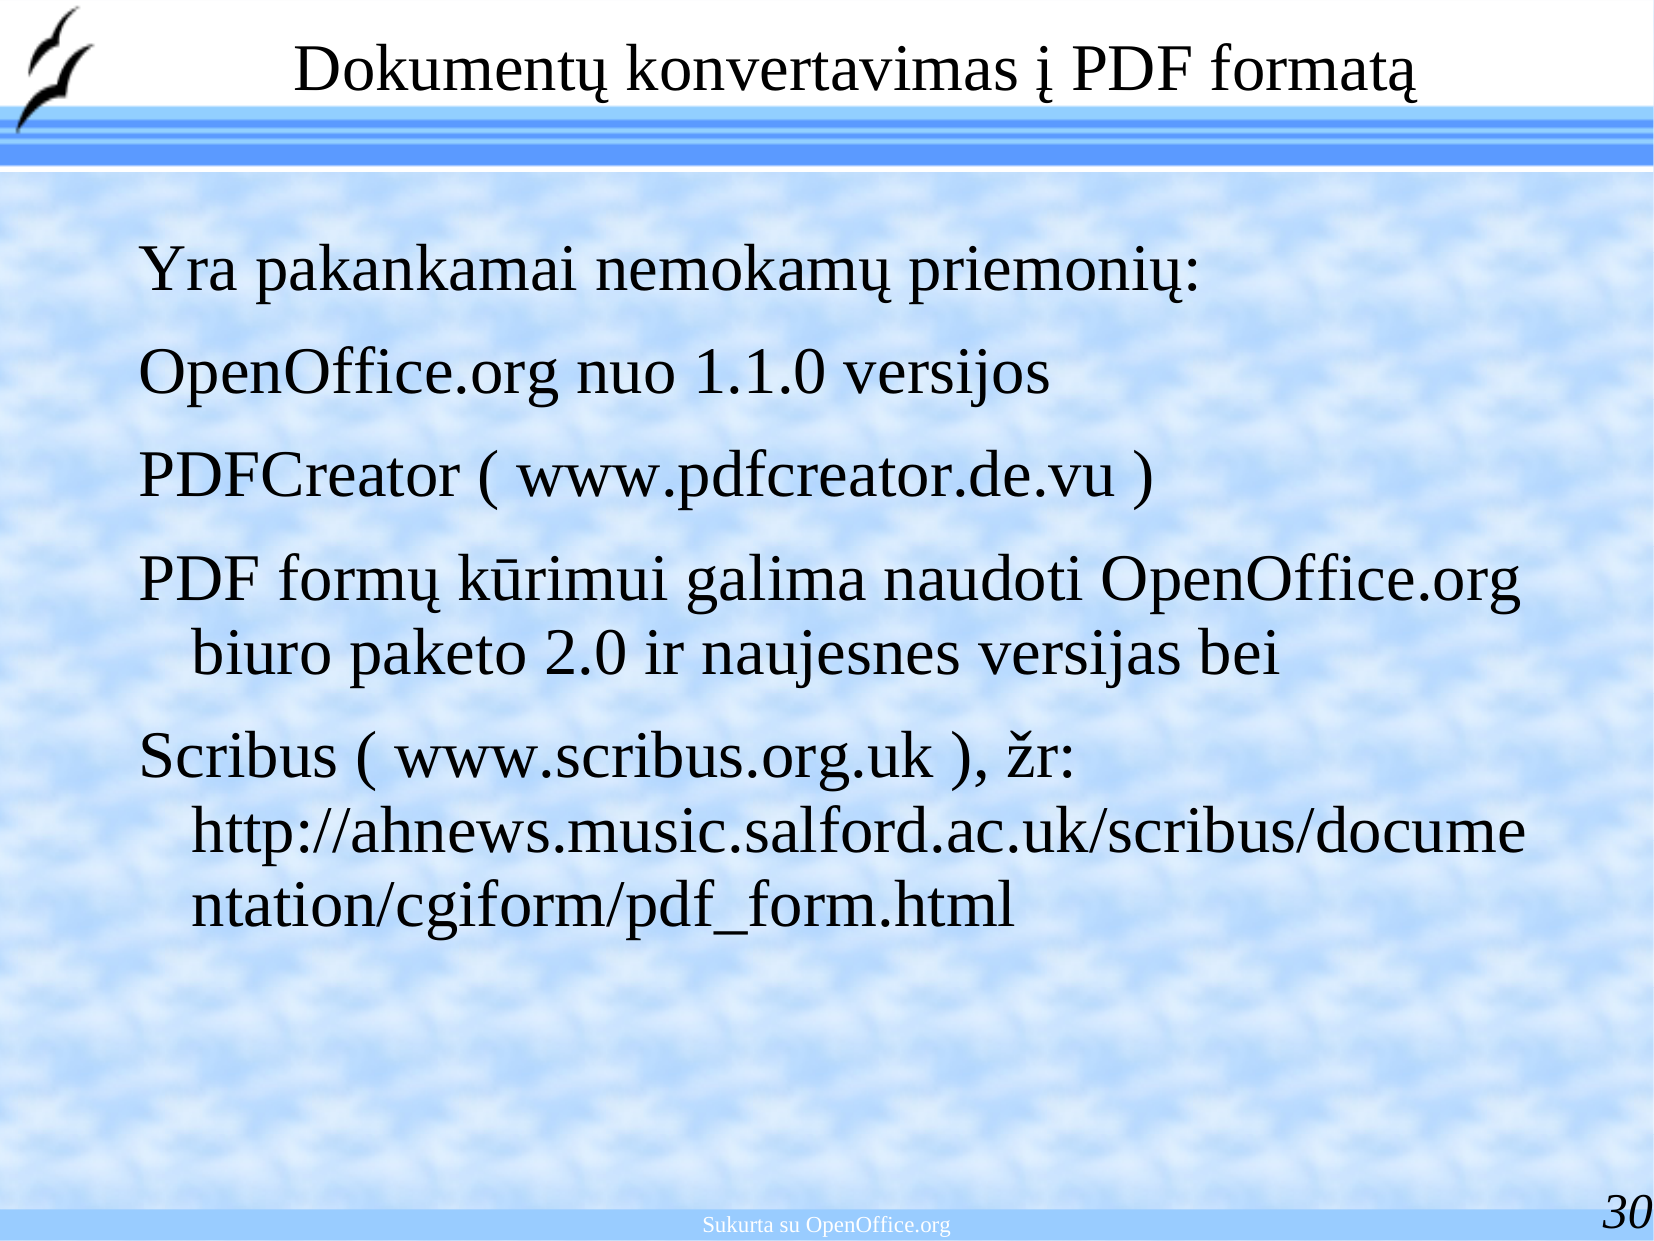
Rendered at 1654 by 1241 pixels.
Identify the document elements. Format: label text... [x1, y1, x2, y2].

picture [0, 0, 1654, 1209]
picture [1634, 1197, 1647, 1209]
list Yra pakankamai nemokamų priemonių: OpenOffice.org nuo 1.1.0 versijos PDFCreator ( www.pdfcreator.de.vu ) PDF formų kūrimui galima naudoti OpenOffice.org biuro paketo 2.0 ir naujesnes versijas bei Scribus ( www.scribus.org.uk ), žr: http://ahnews.music.salford.ac.uk/scribus/documentation/cgiform/pdf_form.html [120, 230, 1533, 1195]
title Dokumentų konvertavimas į PDF formatą [94, 0, 1619, 172]
